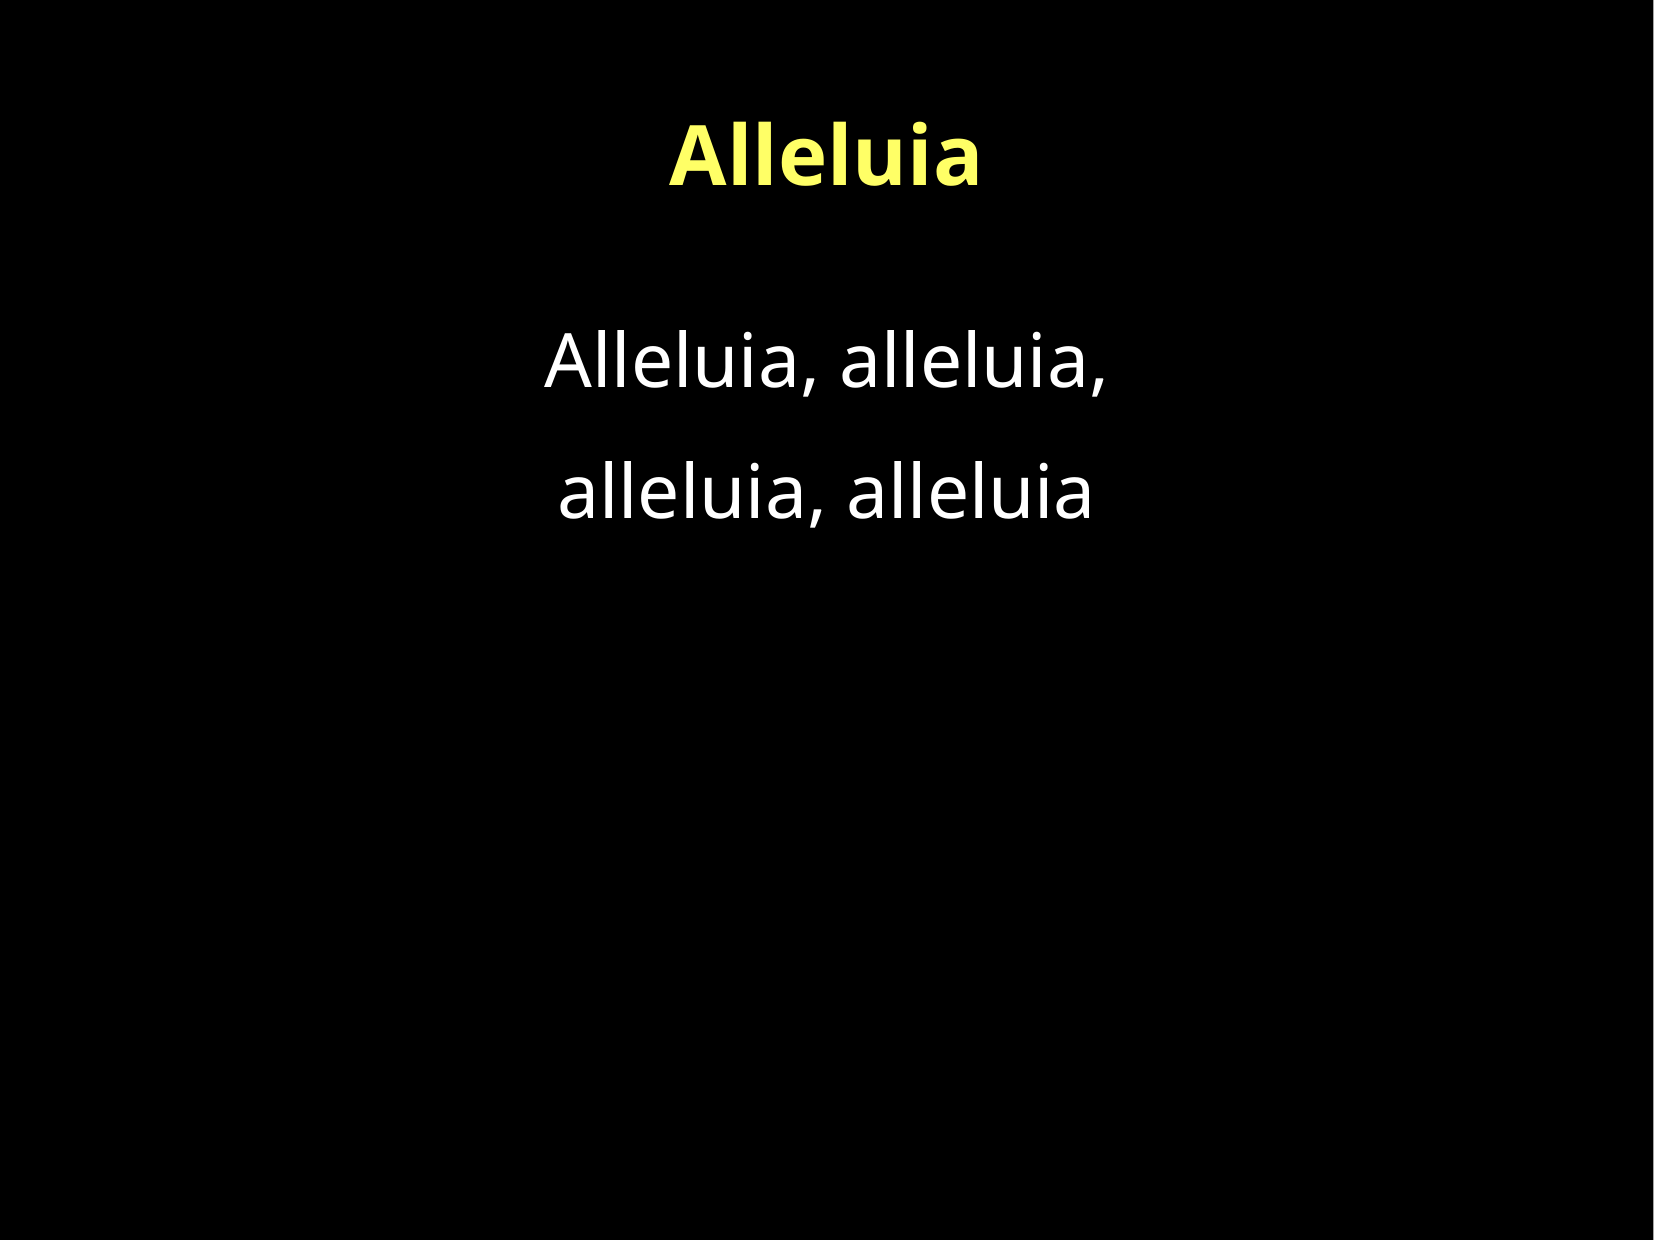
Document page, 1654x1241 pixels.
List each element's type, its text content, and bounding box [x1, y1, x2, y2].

list Alleluia, alleluia, alleluia, alleluia [0, 307, 1654, 1241]
title Alleluia [82, 49, 1571, 257]
